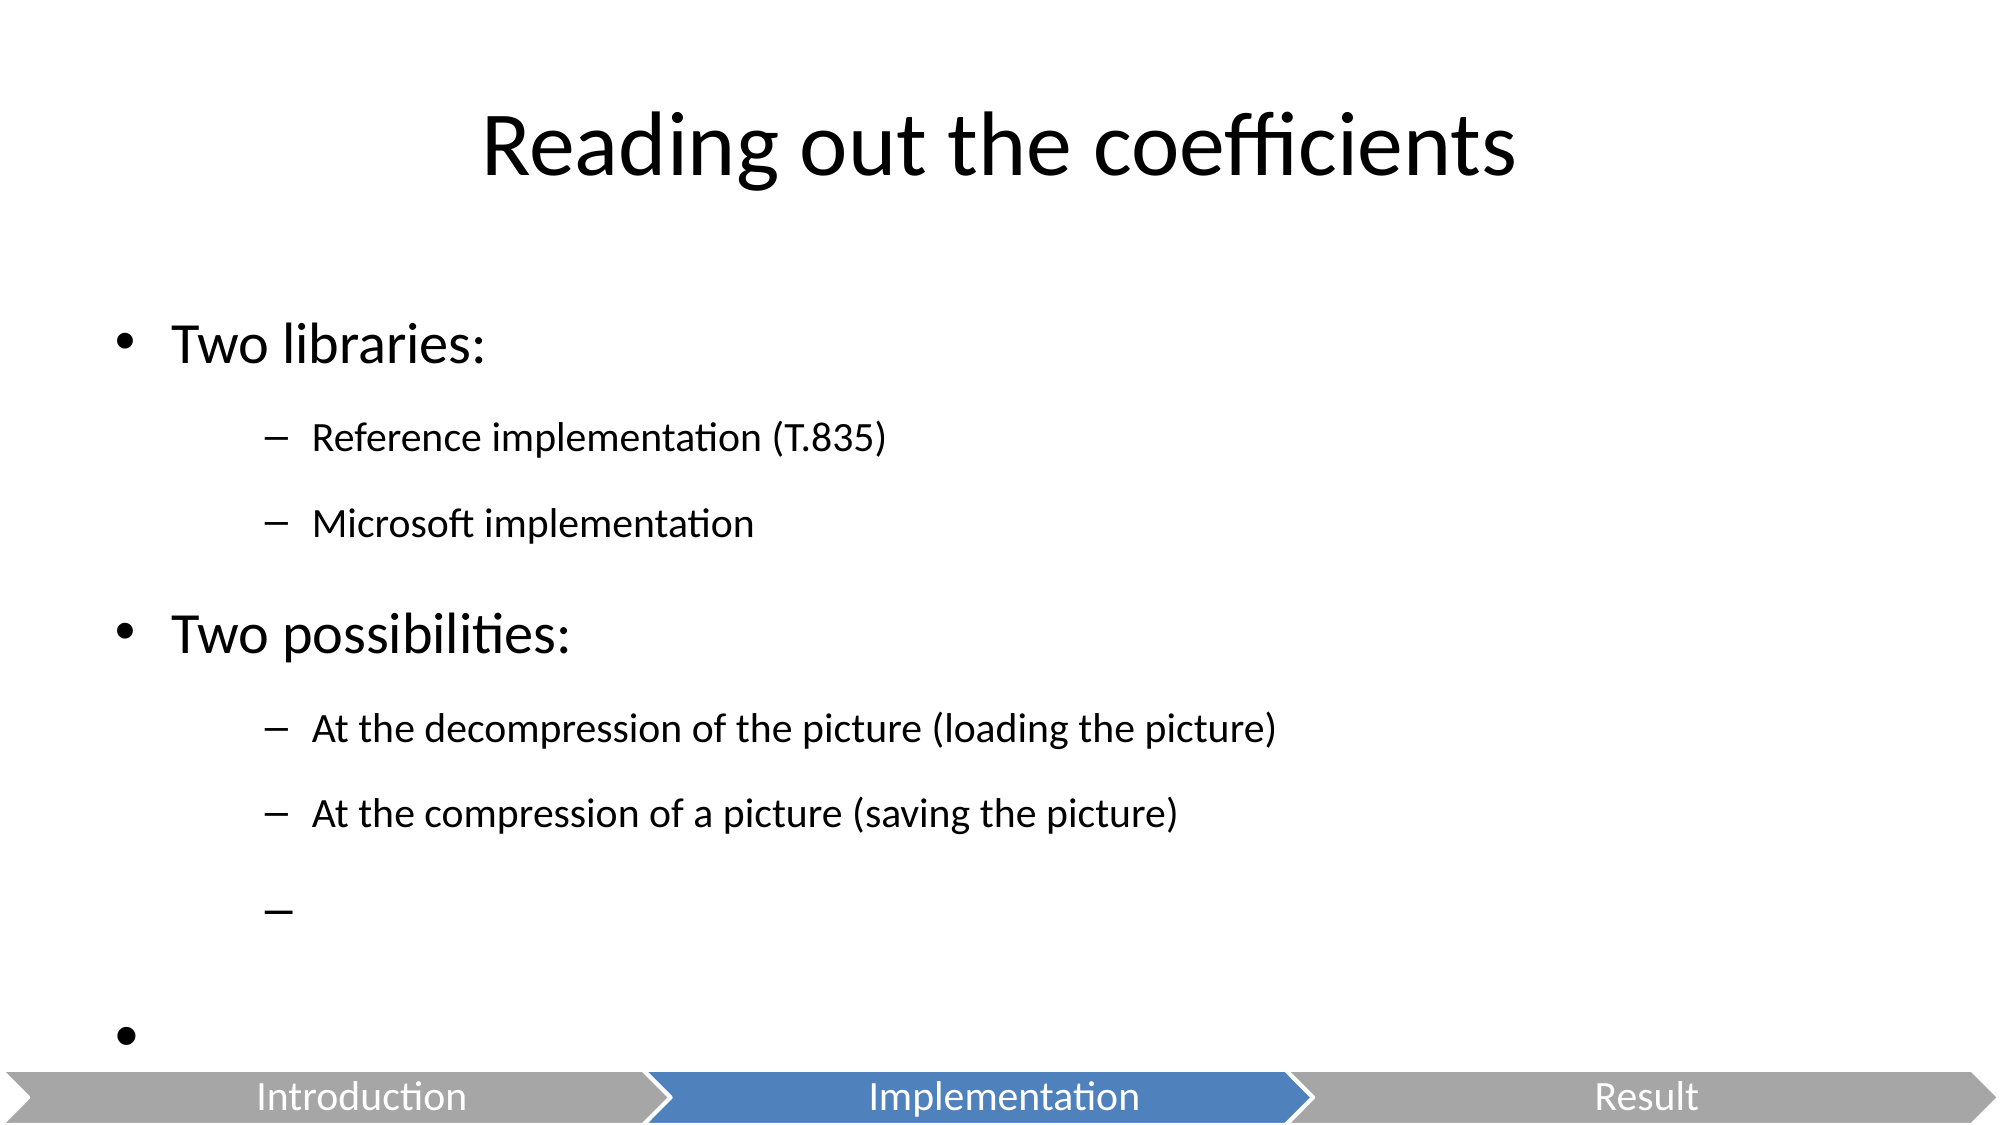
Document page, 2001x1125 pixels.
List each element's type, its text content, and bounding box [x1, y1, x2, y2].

text_box Result [1285, 1069, 2000, 1125]
text_box Introduction [0, 1069, 669, 1125]
list Two libraries: Reference implementation (T.835) Microsoft implementation Two possibilities: At the decompression of the picture (loading the picture) At the compression of a picture (saving the picture) [99, 262, 1900, 1005]
text_box Implementation [643, 1069, 1312, 1125]
title Reading out the coefficients [99, 45, 1900, 233]
